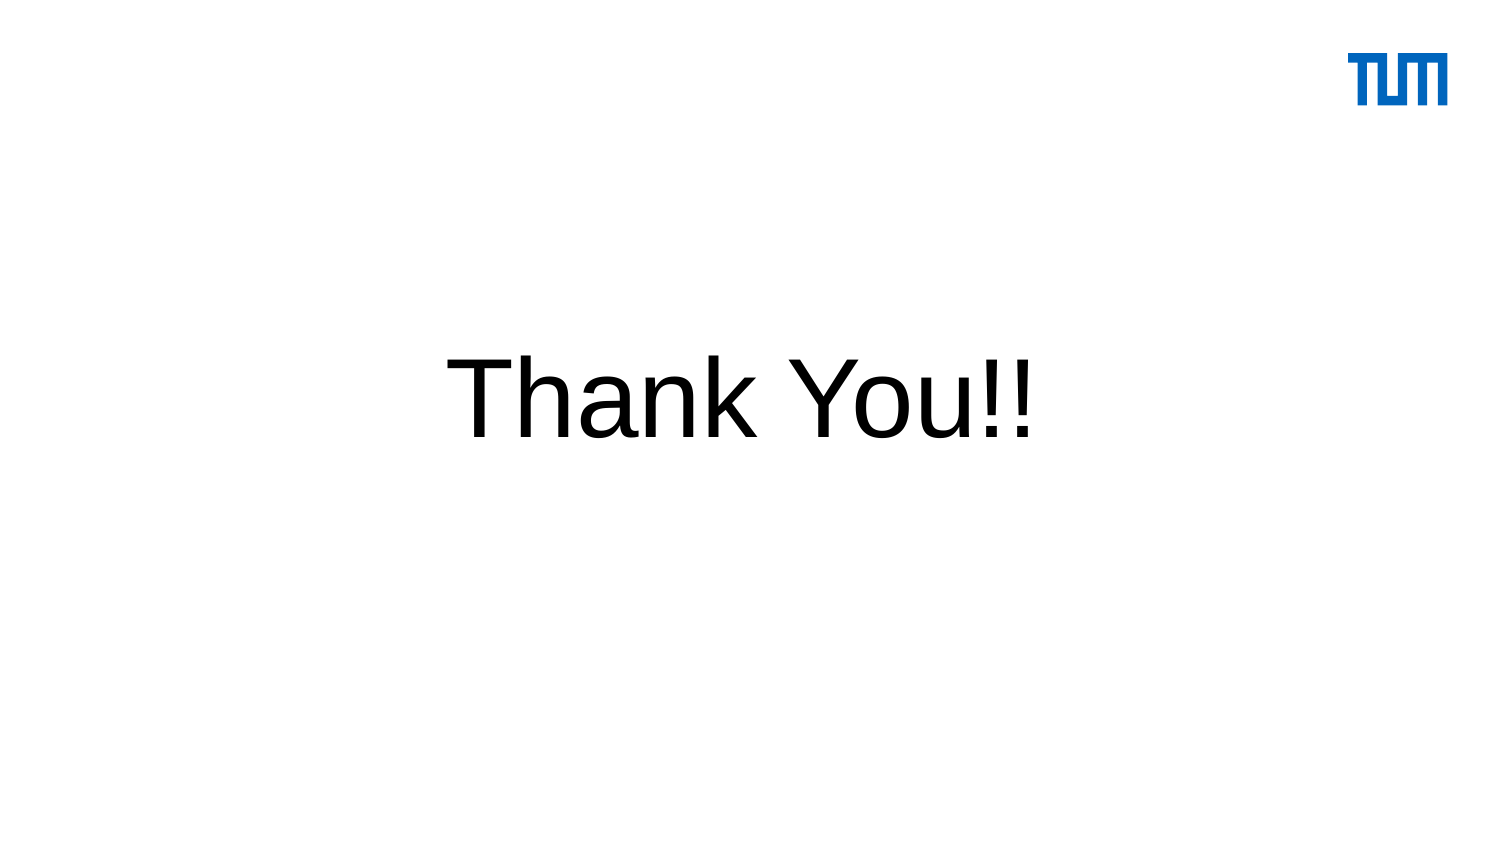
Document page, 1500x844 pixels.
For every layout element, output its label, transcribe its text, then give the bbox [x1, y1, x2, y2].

list Thank You!! [44, 170, 1441, 721]
